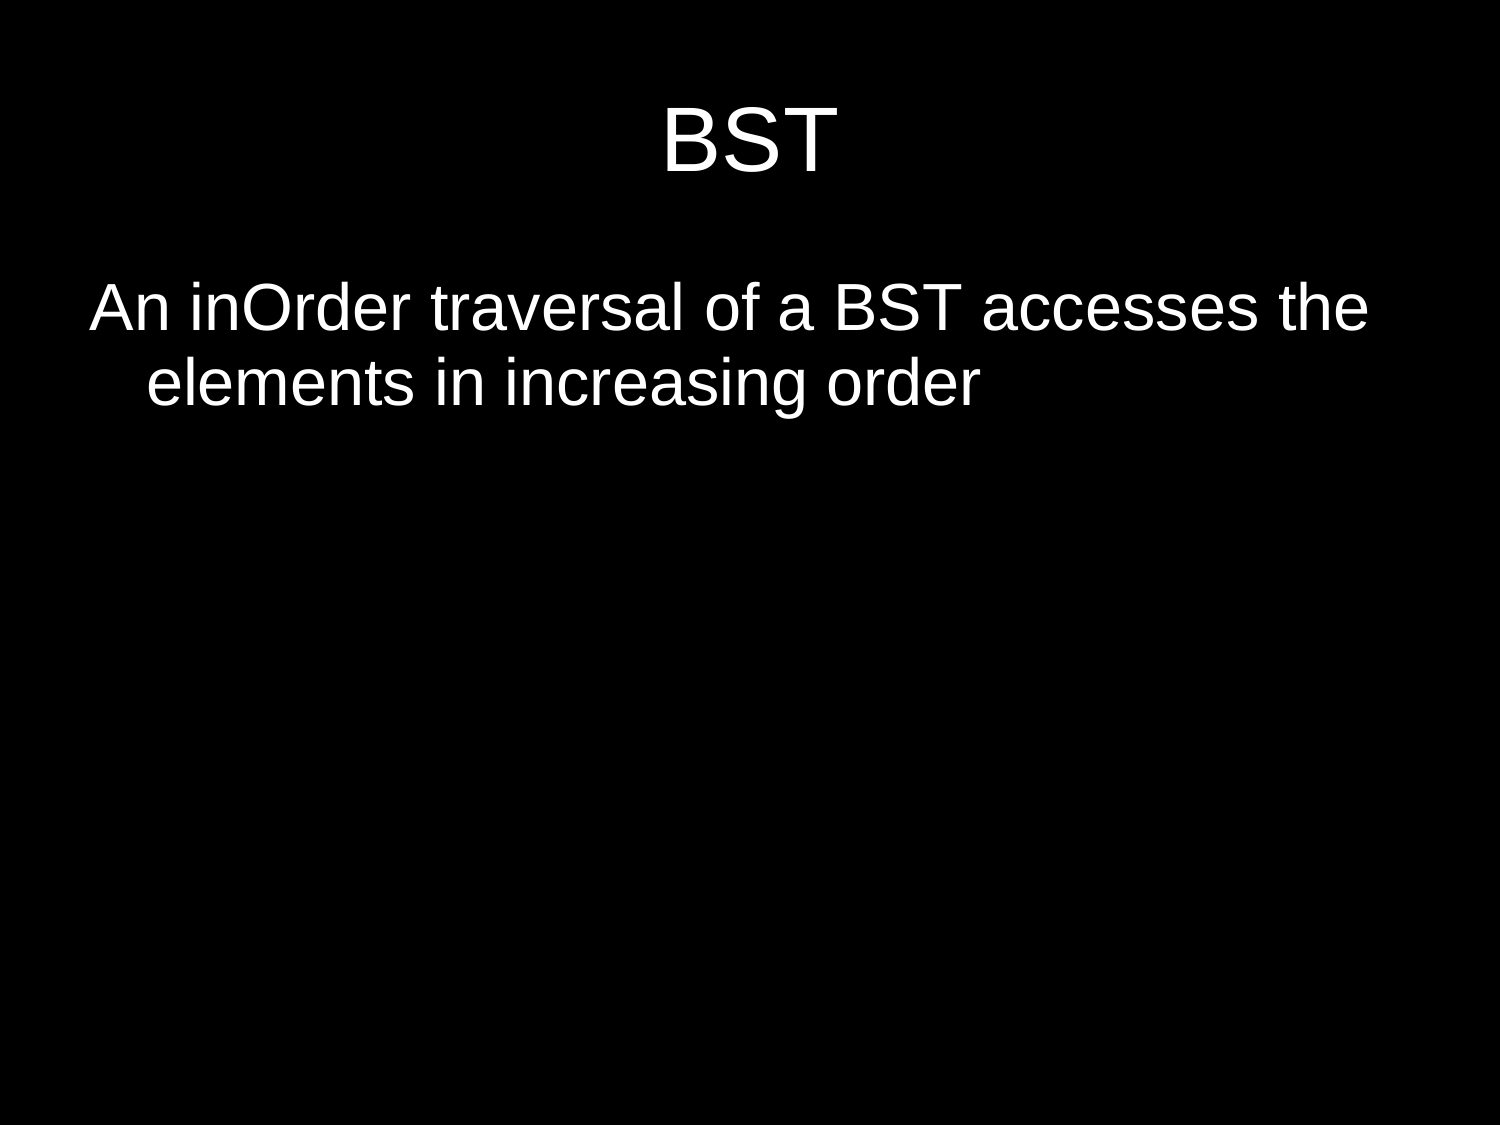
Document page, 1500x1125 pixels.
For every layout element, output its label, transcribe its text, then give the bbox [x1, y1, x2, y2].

title BST [75, 45, 1426, 234]
list An inOrder traversal of a BST accesses the elements in increasing order [75, 262, 1426, 1006]
